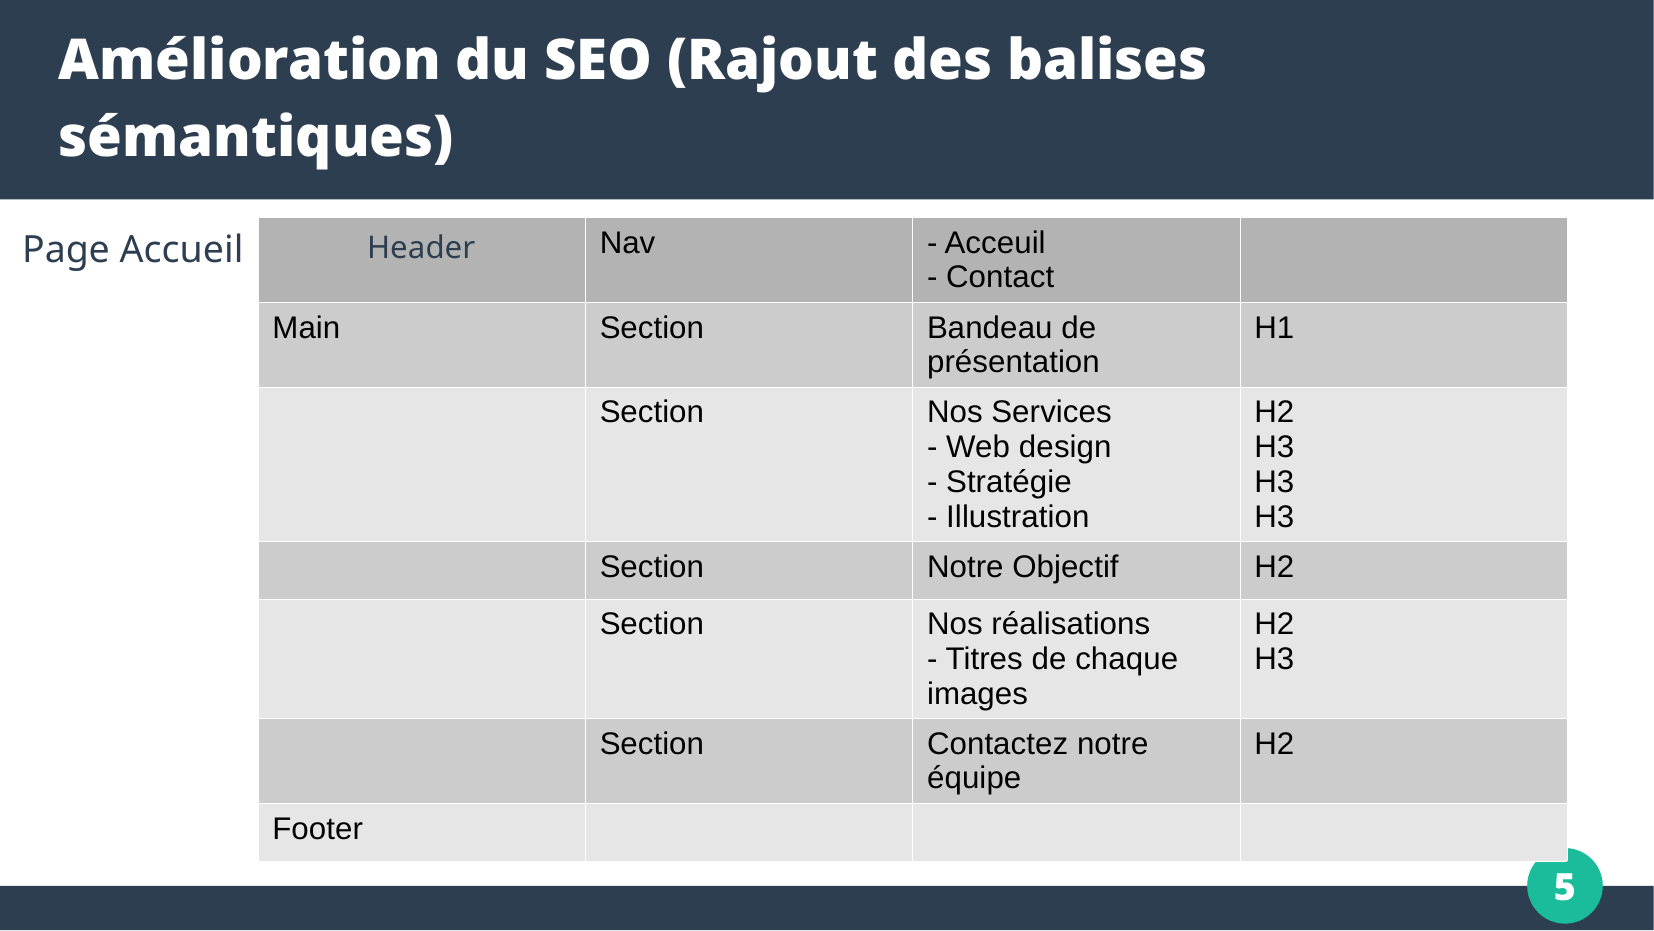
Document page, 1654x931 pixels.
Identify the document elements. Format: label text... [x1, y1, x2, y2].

table_cell Notre Objectif [913, 542, 1240, 599]
table_cell Footer [259, 804, 585, 861]
text_box Page Accueil [0, 217, 296, 280]
table_cell Bandeau de présentation [913, 303, 1240, 387]
table_cell [259, 719, 585, 803]
table_cell Section [586, 542, 912, 599]
table_cell Main [259, 303, 585, 387]
table_cell H1 [1241, 303, 1567, 387]
table_cell [259, 600, 585, 718]
table_cell H2 H3 [1241, 600, 1567, 718]
table_cell Section [586, 719, 912, 803]
table_cell Nos réalisations - Titres de chaque images [913, 600, 1240, 718]
table_cell Contactez notre équipe [913, 719, 1240, 803]
table_cell H2 H3 H3 H3 [1241, 388, 1567, 541]
table_header [1241, 218, 1567, 302]
table_cell Section [586, 303, 912, 387]
table_cell [259, 388, 585, 541]
table_header Header [259, 218, 585, 302]
table_cell Section [586, 388, 912, 541]
table_cell H2 [1241, 542, 1567, 599]
table_header - Acceuil - Contact [913, 218, 1240, 302]
table_cell H2 [1241, 719, 1567, 803]
table_cell Section [586, 600, 912, 718]
table_cell [586, 804, 912, 861]
table_cell [259, 542, 585, 599]
title Amélioration du SEO (Rajout des balises sémantiques) [59, 37, 1595, 156]
table_cell [913, 804, 1240, 861]
table_header Nav [586, 218, 912, 302]
table_cell [1241, 804, 1567, 861]
table_cell Nos Services - Web design - Stratégie - Illustration [913, 388, 1240, 541]
